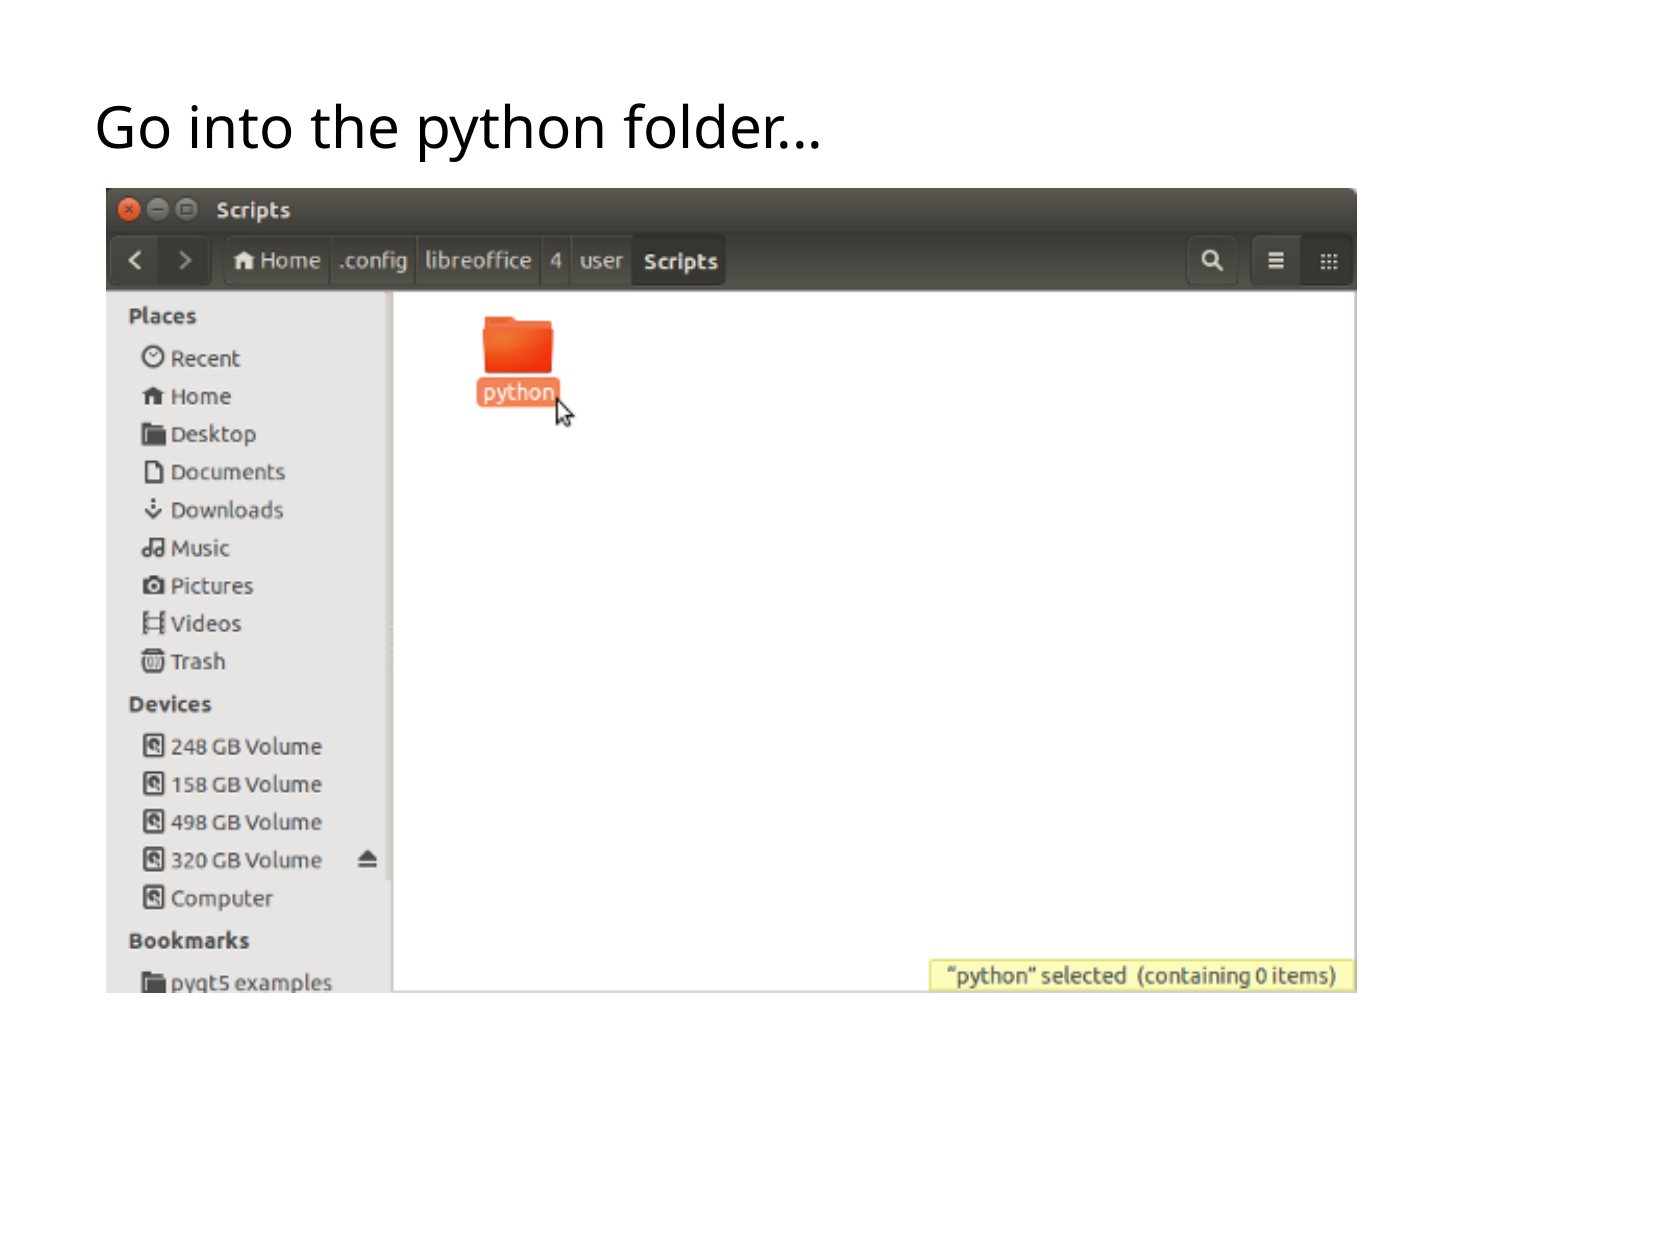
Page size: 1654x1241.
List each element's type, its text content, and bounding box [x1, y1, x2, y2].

title Go into the python folder... [94, 72, 1560, 180]
picture [106, 188, 1357, 993]
